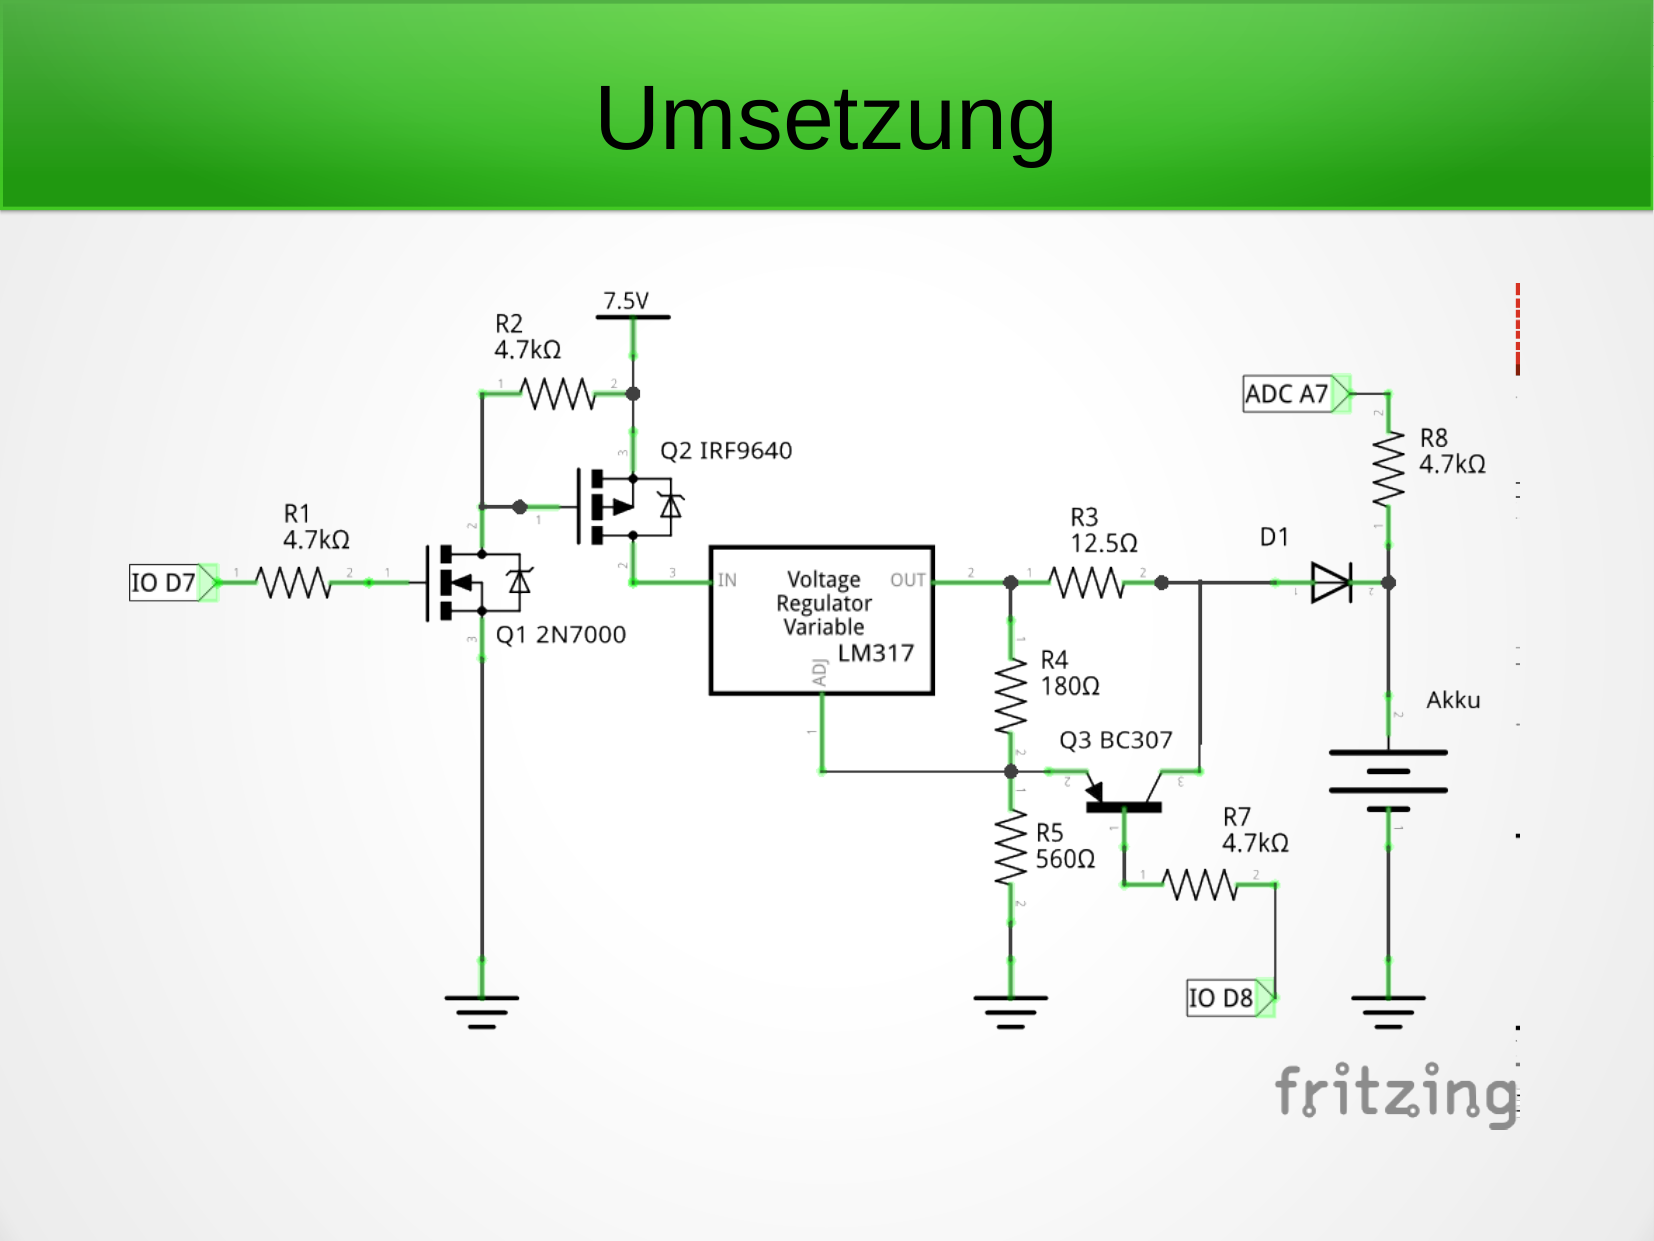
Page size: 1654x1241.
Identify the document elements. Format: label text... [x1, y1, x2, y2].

title Umsetzung [82, 47, 1571, 189]
picture [129, 283, 1520, 1131]
